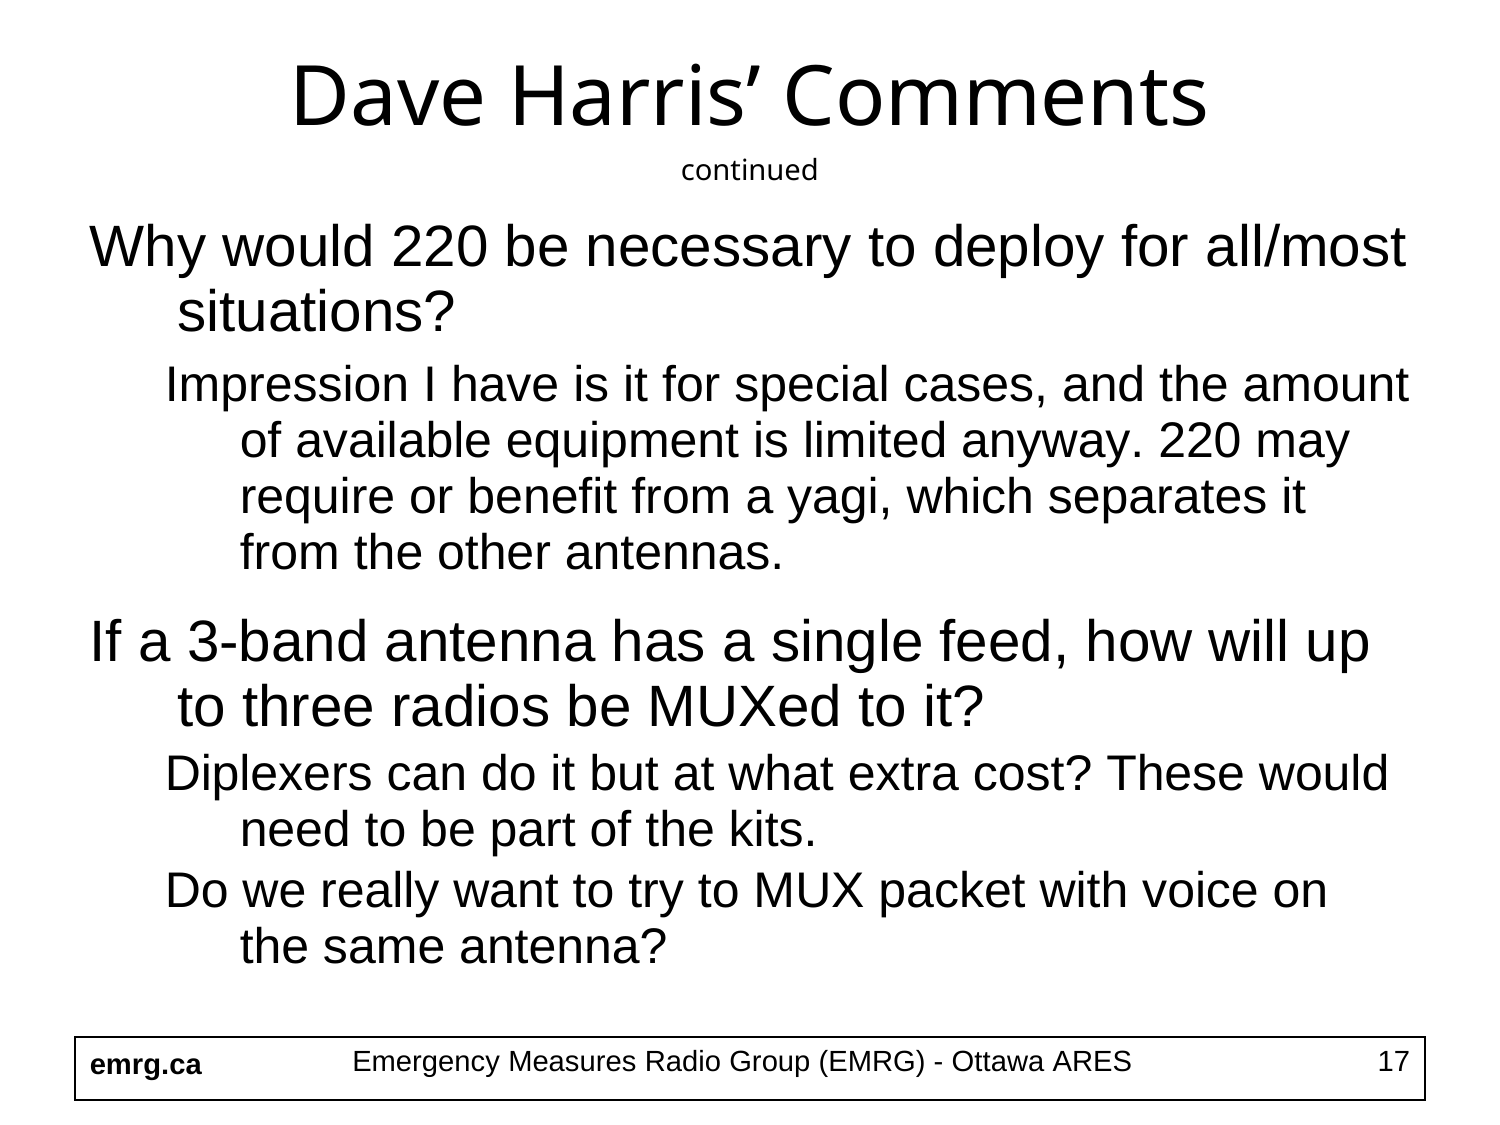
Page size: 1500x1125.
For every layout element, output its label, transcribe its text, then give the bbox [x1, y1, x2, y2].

list Why would 220 be necessary to deploy for all/most situations? Impression I have is it for special cases, and the amount of available equipment is limited anyway. 220 may require or benefit from a yagi, which separates it from the other antennas. If a 3-band antenna has a single feed, how will up to three radios be MUXed to it? Diplexers can do it but at what extra cost? These would need to be part of the kits. Do we really want to try to MUX packet with voice on the same antenna? [75, 206, 1426, 1036]
title Dave Harris’ Comments continued [75, 18, 1426, 206]
